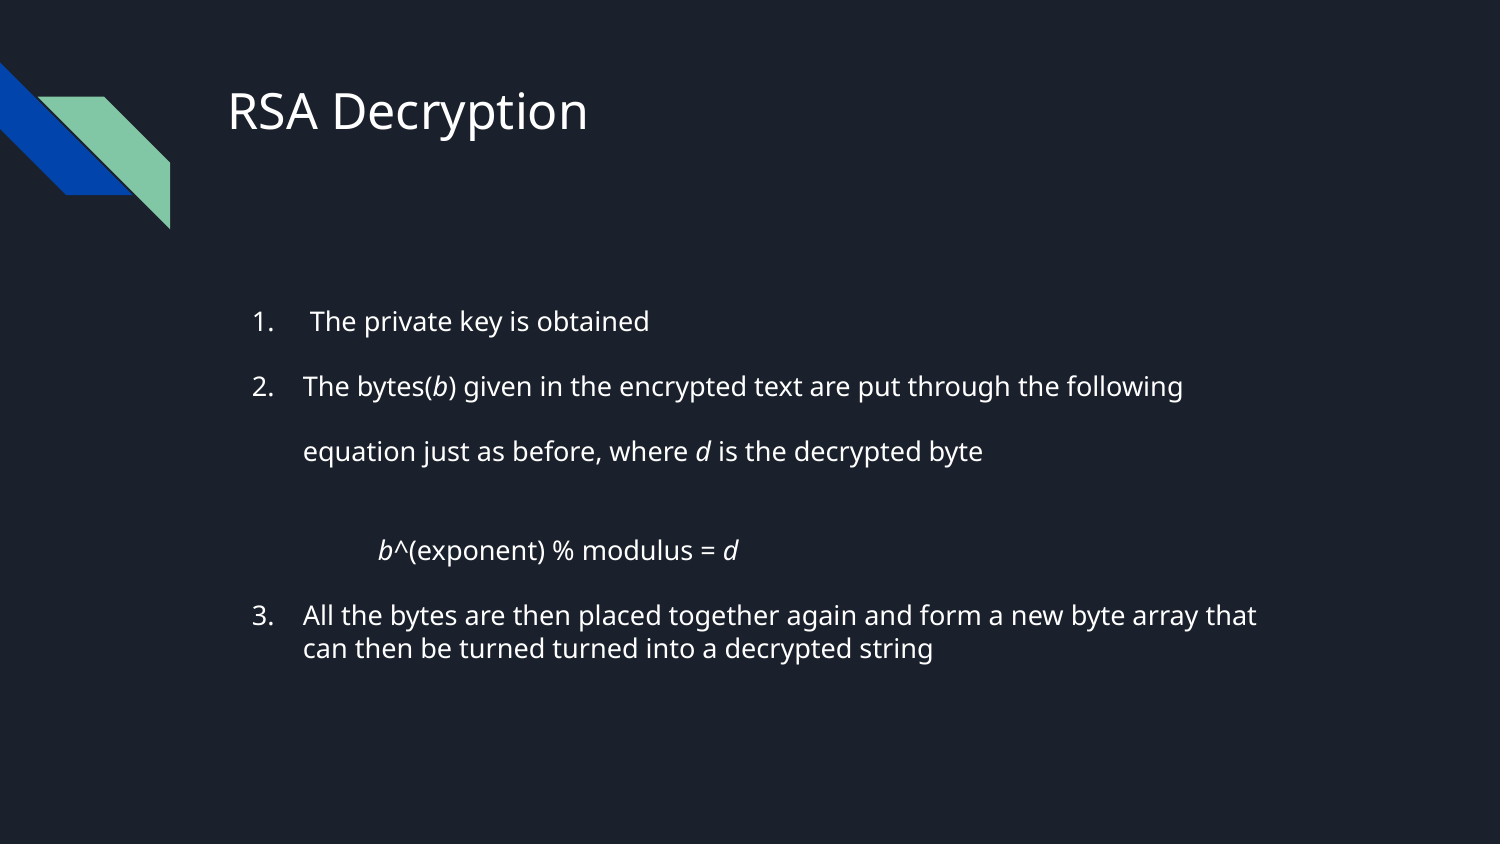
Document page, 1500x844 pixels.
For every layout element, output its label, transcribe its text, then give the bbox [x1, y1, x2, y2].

title RSA Decryption [212, 64, 1368, 215]
list The private key is obtained The bytes(b) given in the encrypted text are put through the following equation just as before, where d is the decrypted byte b^(exponent) % modulus = d All the bytes are then placed together again and form a new byte array that can then be turned turned into a decrypted string [212, 257, 1289, 735]
